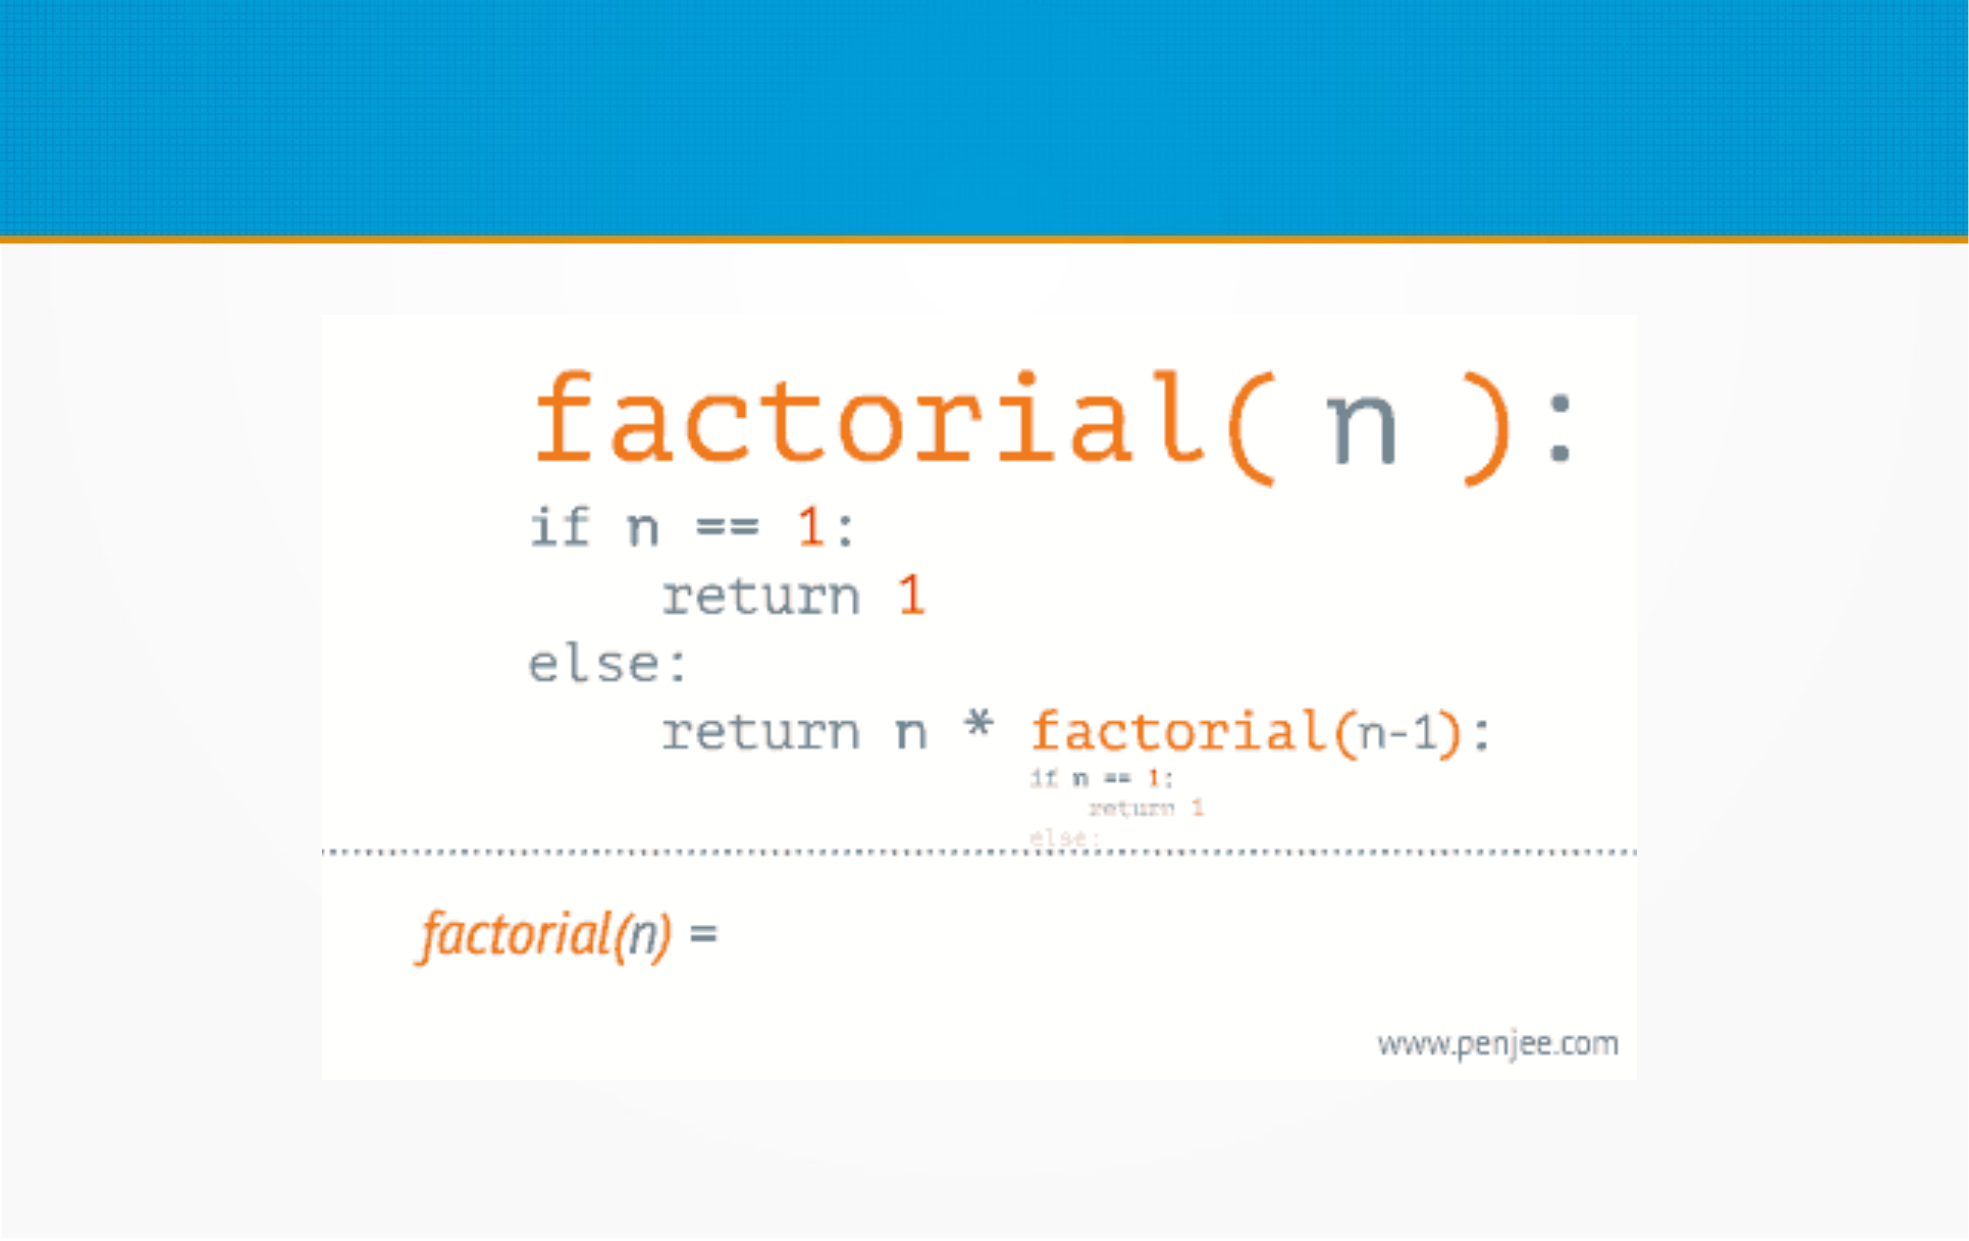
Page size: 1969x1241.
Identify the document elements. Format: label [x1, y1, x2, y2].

text_box [321, 315, 1638, 1081]
picture [0, 233, 1969, 1241]
